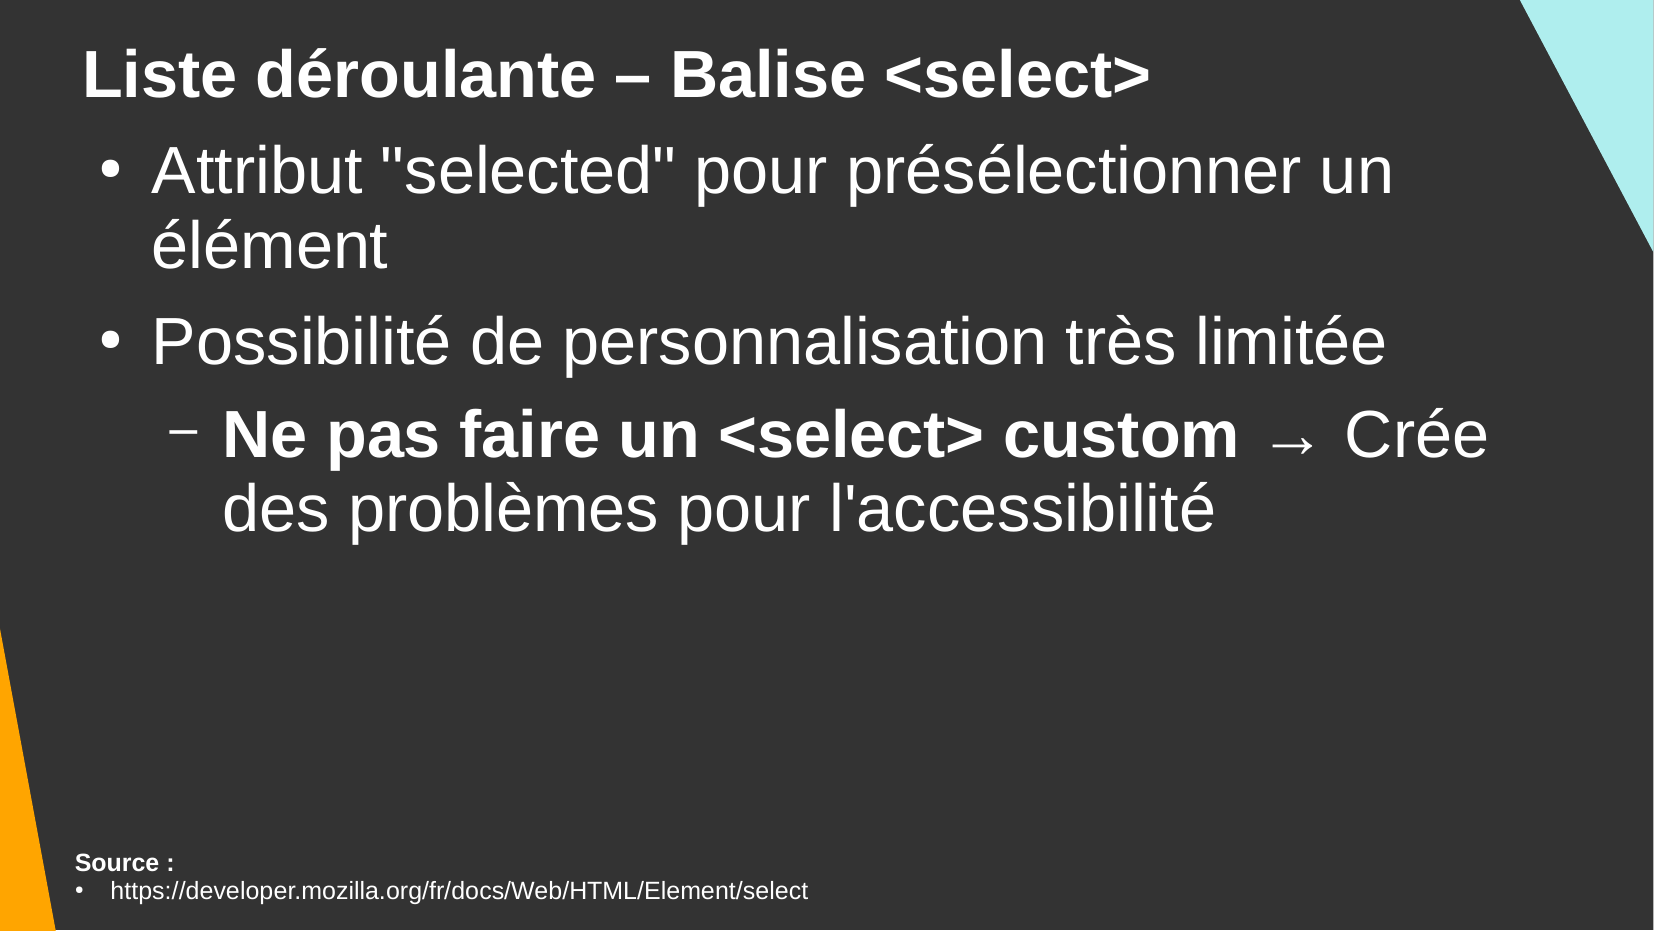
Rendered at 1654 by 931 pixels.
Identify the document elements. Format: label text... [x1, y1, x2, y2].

list Attribut "selected" pour présélectionner un élément Possibilité de personnalisation très limitée Ne pas faire un <select> custom → Crée des problèmes pour l'accessibilité [80, 132, 1605, 795]
text_box Source : https://developer.mozilla.org/fr/docs/Web/HTML/Element/select [60, 841, 1546, 913]
text_box [0, 628, 56, 931]
text_box [1519, 0, 1654, 254]
title Liste déroulante – Balise <select> [82, 37, 1571, 114]
